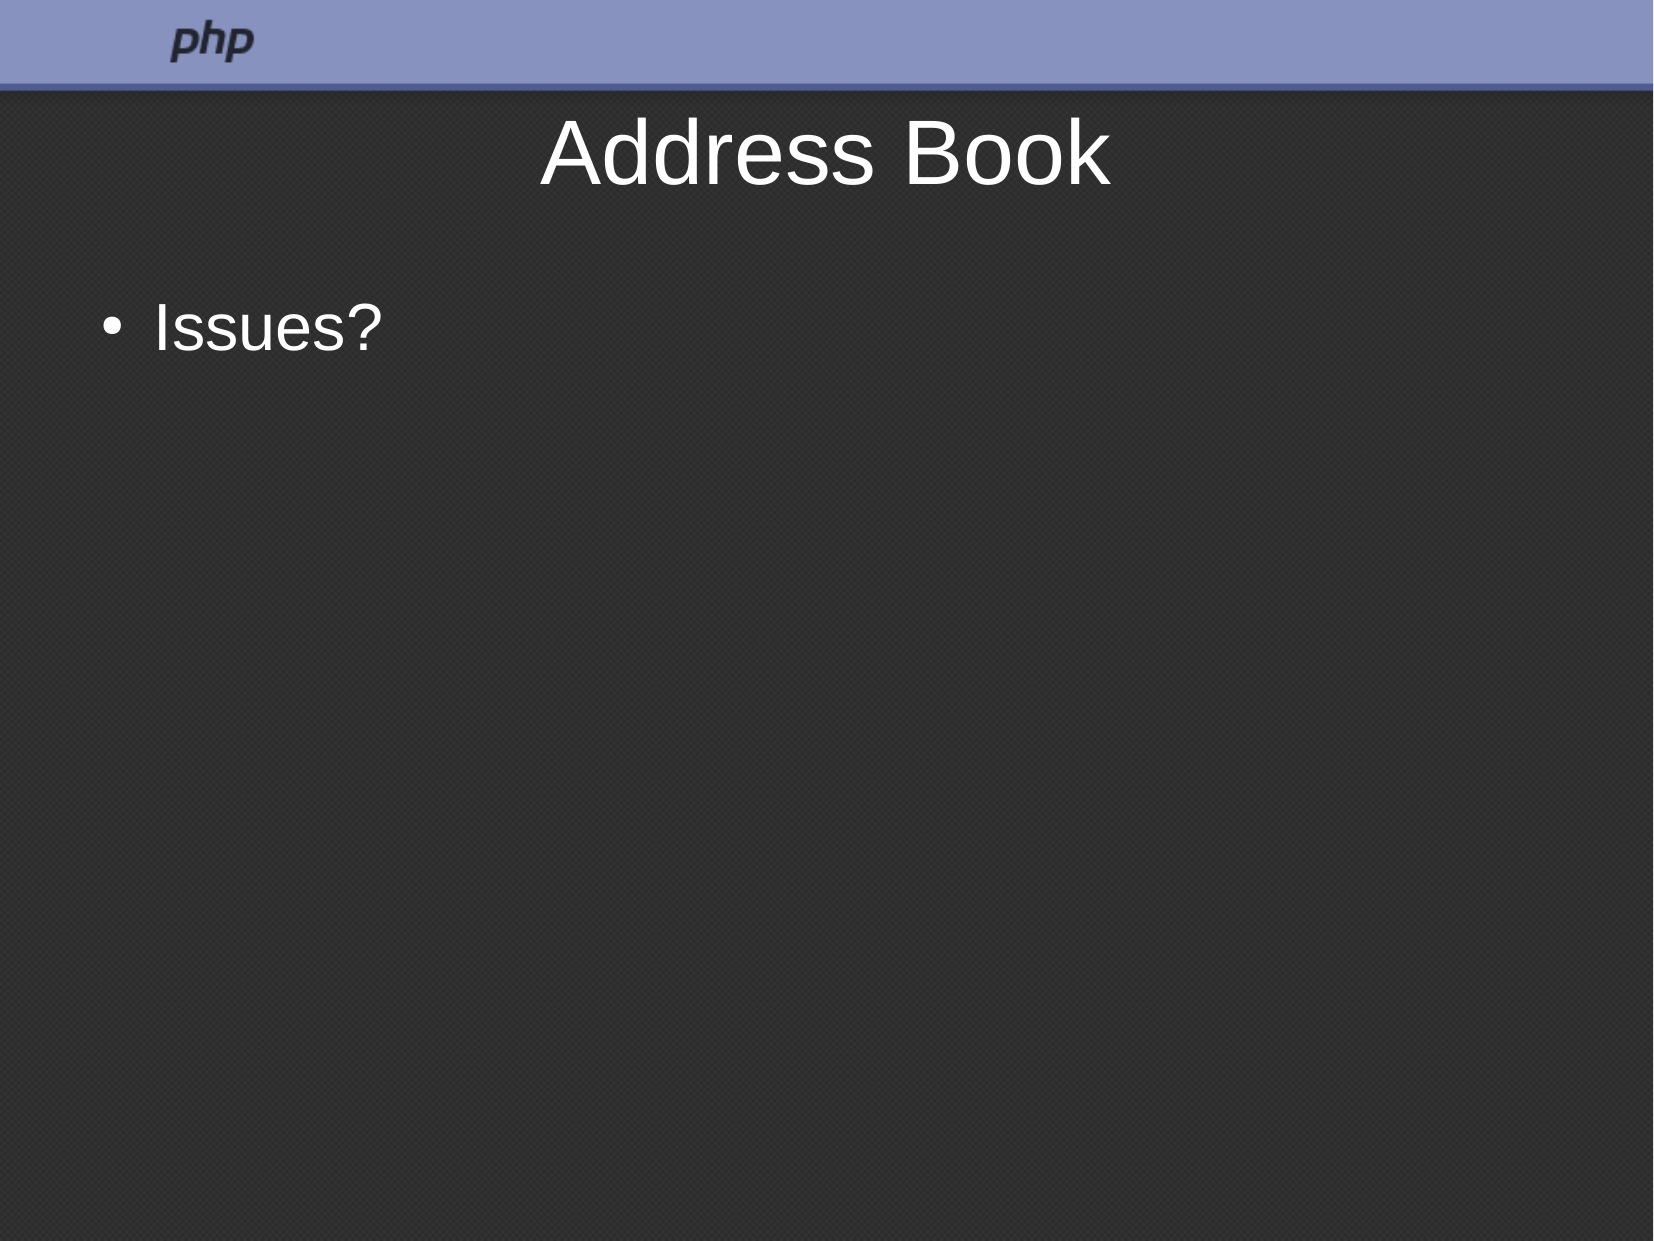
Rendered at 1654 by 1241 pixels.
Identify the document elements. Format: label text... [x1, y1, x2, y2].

list Issues? [82, 290, 1571, 1010]
picture [0, 0, 1654, 1241]
title Address Book [82, 49, 1571, 257]
